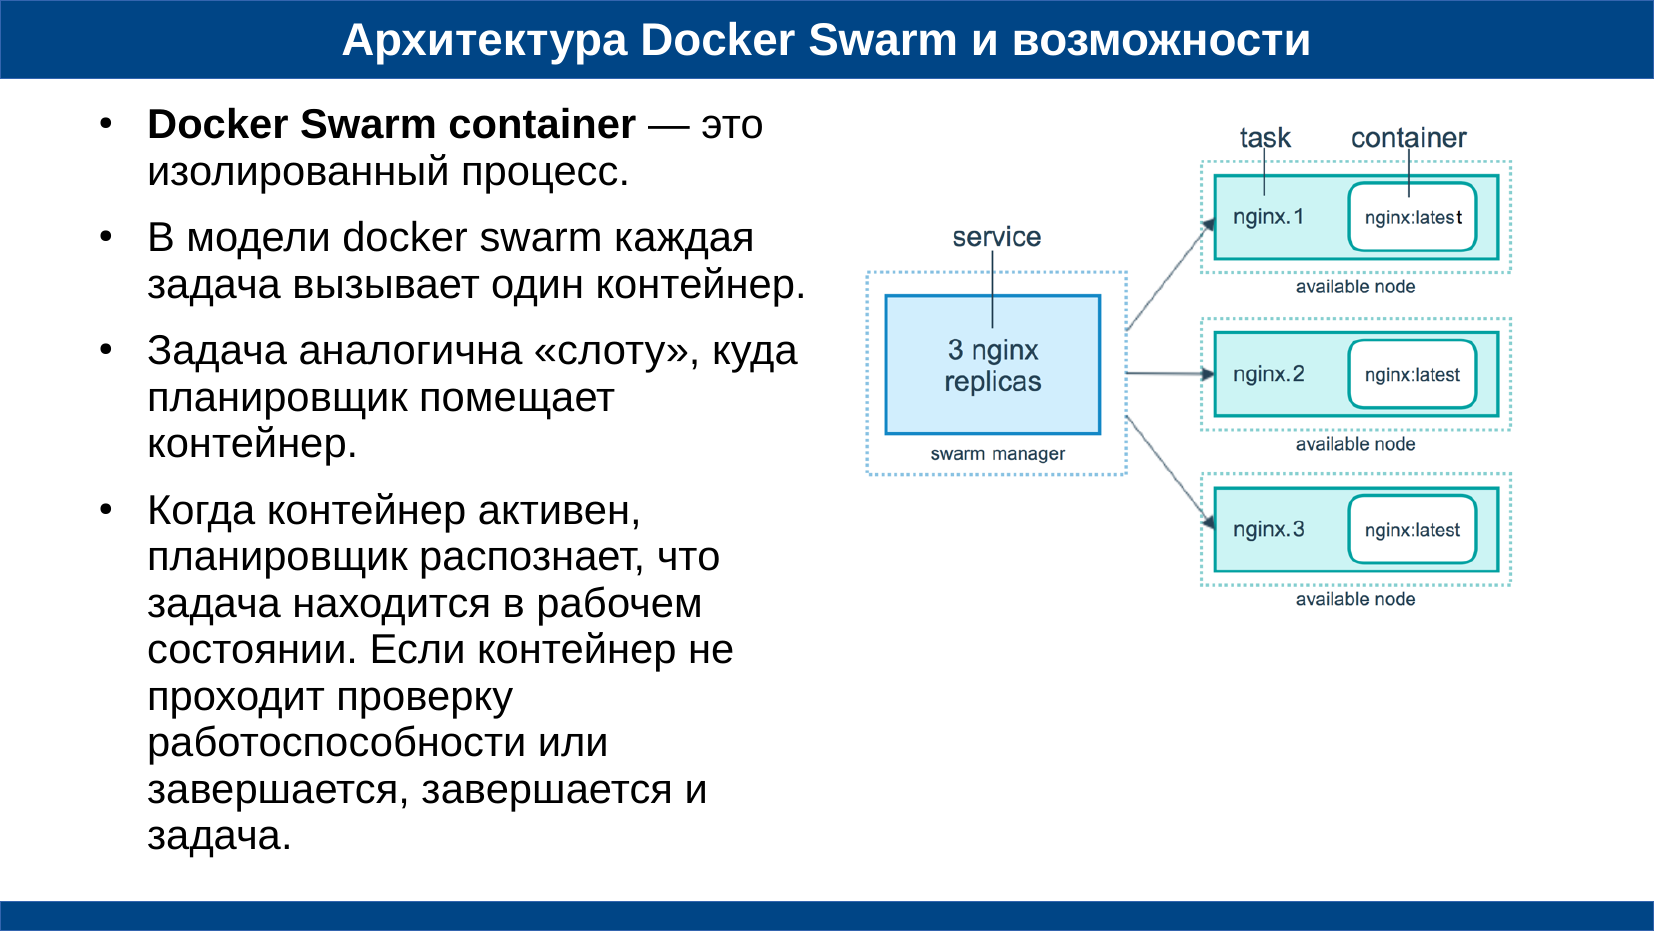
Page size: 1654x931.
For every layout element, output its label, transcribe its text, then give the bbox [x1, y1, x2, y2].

list Docker Swarm container — это изолированный процесс. В модели docker swarm каждая задача вызывает один контейнер. Задача аналогична «слоту», куда планировщик помещает контейнер. Когда контейнер активен, планировщик распознает, что задача находится в рабочем состоянии. Если контейнер не проходит проверку работоспособности или завершается, завершается и задача. [82, 101, 809, 871]
title Архитектура Docker Swarm и возможности [0, 0, 1654, 79]
picture [845, 101, 1572, 641]
